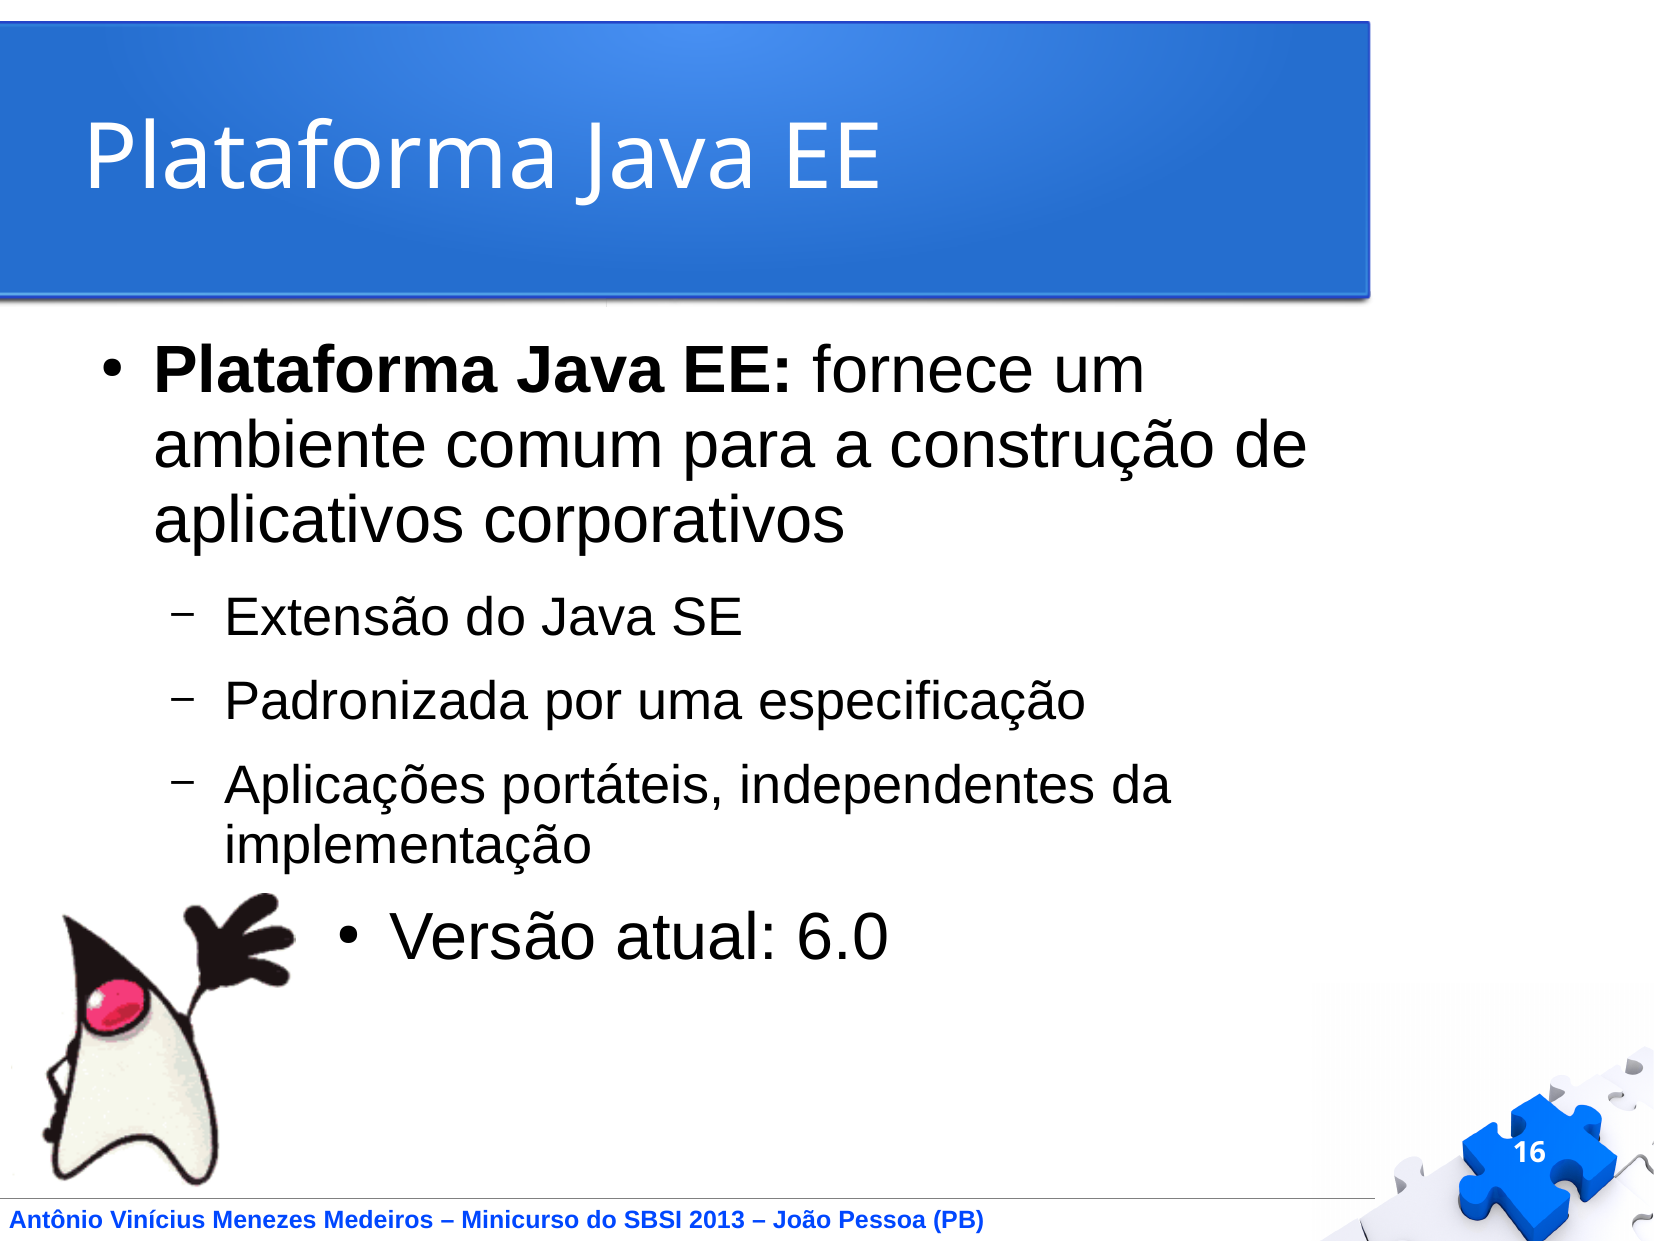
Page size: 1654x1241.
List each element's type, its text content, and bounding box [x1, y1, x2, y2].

picture [1311, 983, 1654, 1241]
picture [0, 21, 1375, 307]
list Plataforma Java EE: fornece um ambiente comum para a construção de aplicativos corporativos Extensão do Java SE Padronizada por uma especificação Aplicações portáteis, independentes da implementação Versão atual: 6.0 [82, 332, 1356, 1111]
title Plataforma Java EE [82, 49, 1323, 257]
picture [11, 893, 296, 1189]
